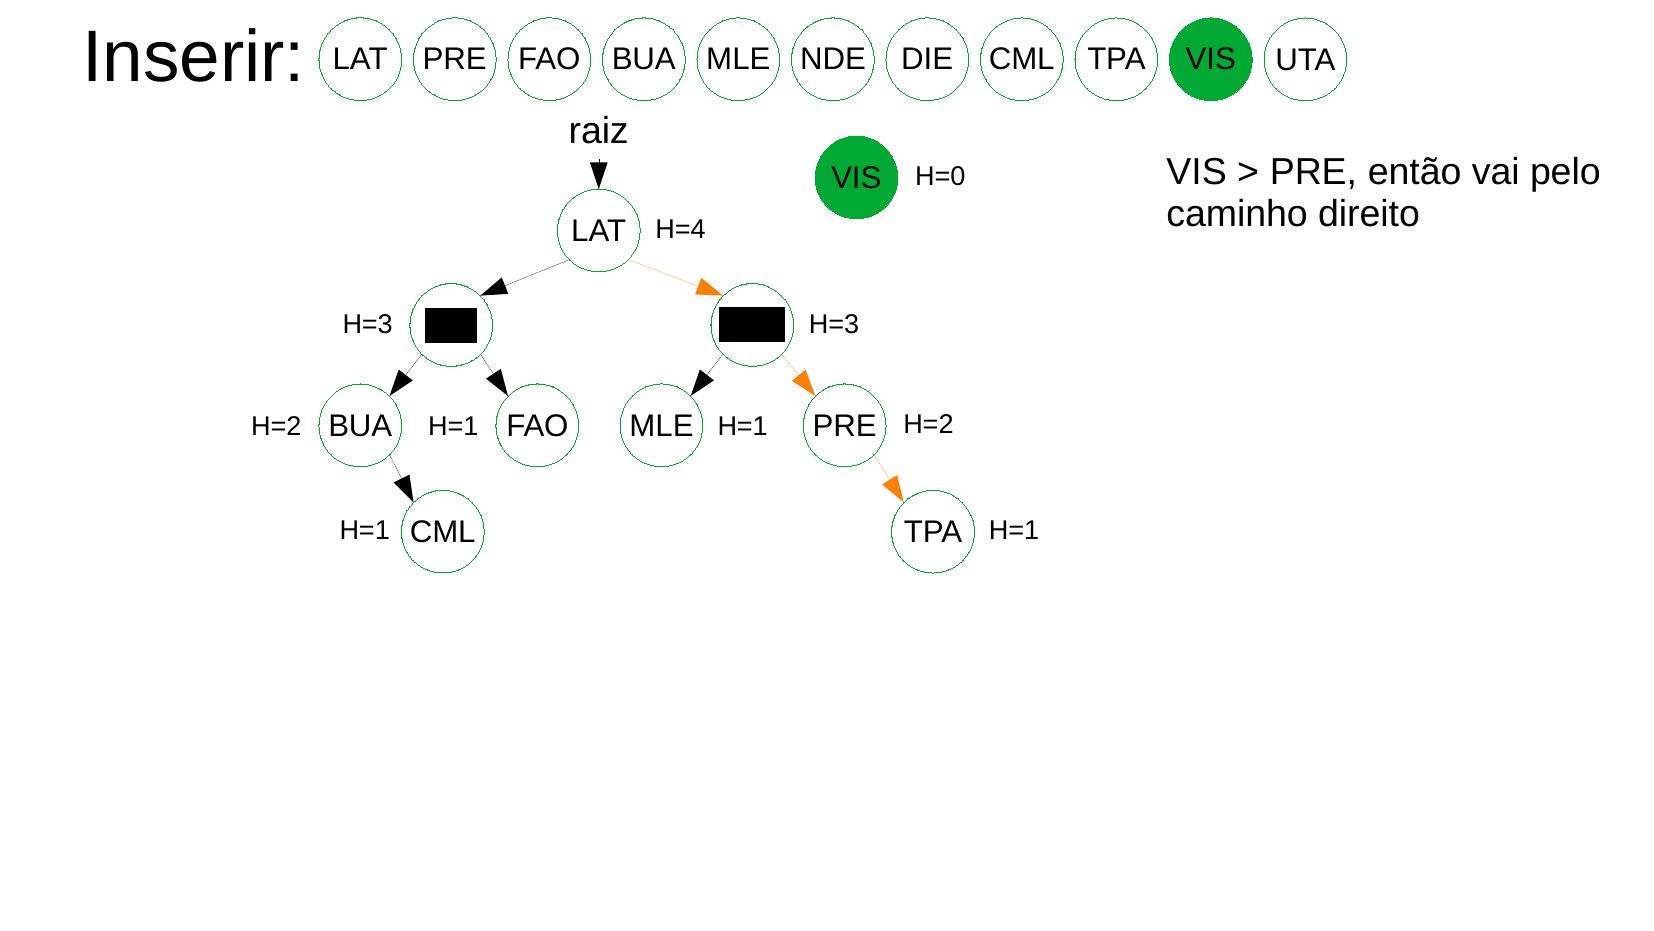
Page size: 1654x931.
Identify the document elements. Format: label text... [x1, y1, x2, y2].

text_box H=1 [413, 403, 494, 449]
text_box NDE [791, 17, 875, 101]
text_box H=1 [324, 507, 405, 553]
text_box H=1 [702, 403, 783, 449]
text_box VIS [815, 136, 898, 219]
text_box BUA [602, 17, 686, 101]
text_box H=2 [236, 403, 317, 449]
text_box MLE [696, 17, 780, 101]
text_box raiz [553, 102, 644, 160]
text_box VIS [1169, 17, 1253, 101]
text_box UTA [1264, 17, 1347, 101]
text_box CML [401, 490, 485, 573]
text_box MLE [620, 383, 702, 467]
text_box PRE [413, 17, 497, 101]
text_box DIE [885, 17, 969, 101]
text_box TPA [1074, 17, 1158, 101]
text_box H=3 [327, 301, 408, 347]
text_box NDE [711, 283, 794, 367]
title Inserir: [82, 0, 319, 134]
text_box TPA [891, 490, 975, 574]
text_box BUA [318, 383, 402, 467]
text_box PRE [803, 383, 887, 467]
text_box H=3 [794, 301, 875, 347]
text_box H=4 [640, 206, 721, 252]
text_box H=2 [888, 401, 969, 447]
text_box CML [980, 17, 1064, 101]
text_box FAO [507, 17, 591, 101]
text_box LAT [557, 189, 640, 272]
text_box LAT [318, 17, 402, 101]
text_box DIE [409, 283, 493, 367]
text_box H=0 [900, 153, 981, 199]
text_box VIS > PRE, então vai pelo caminho direito [1151, 142, 1616, 242]
text_box FAO [495, 383, 579, 467]
text_box H=1 [974, 507, 1055, 553]
